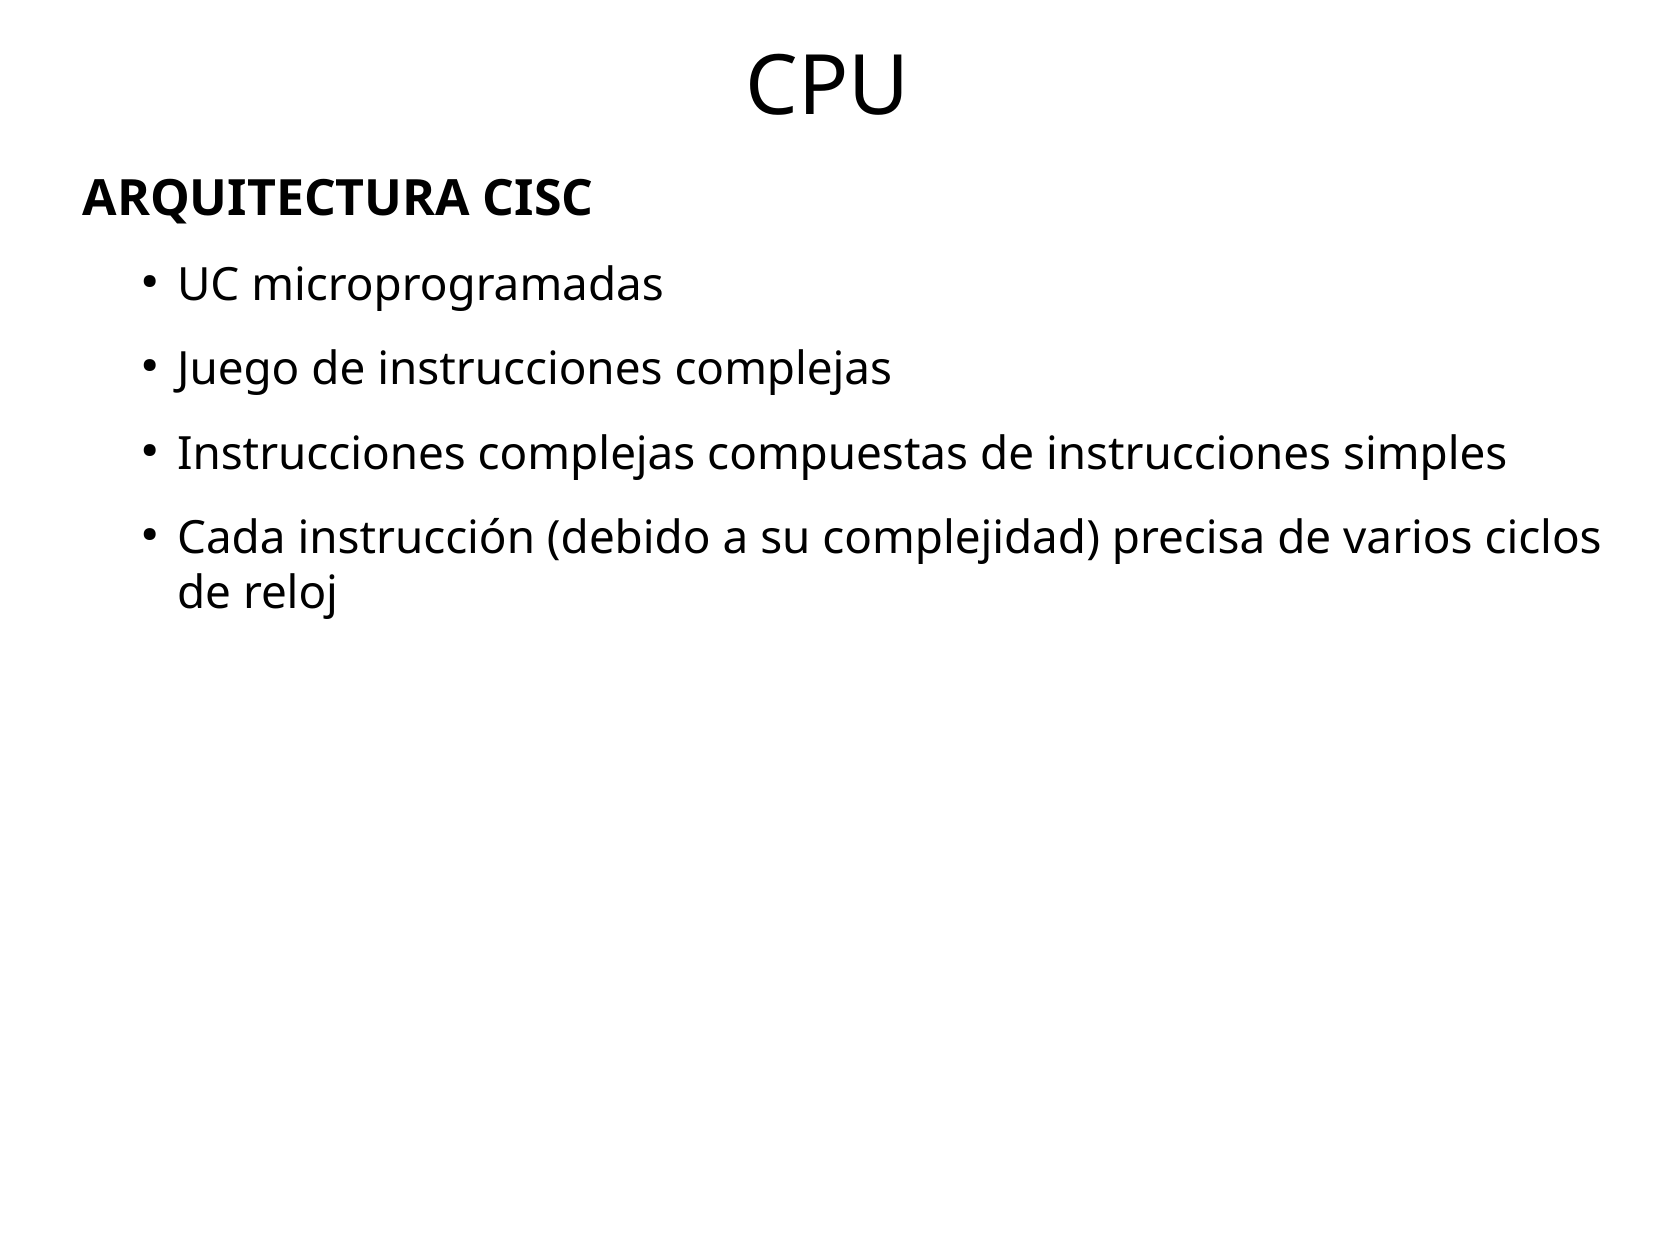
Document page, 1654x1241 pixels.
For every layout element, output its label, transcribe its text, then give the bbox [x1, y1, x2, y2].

title CPU [83, 0, 1572, 162]
subtitle ARQUITECTURA CISC UC microprogramadas Juego de instrucciones complejas Instrucciones complejas compuestas de instrucciones simples Cada instrucción (debido a su complejidad) precisa de varios ciclos de reloj [82, 165, 1607, 1241]
